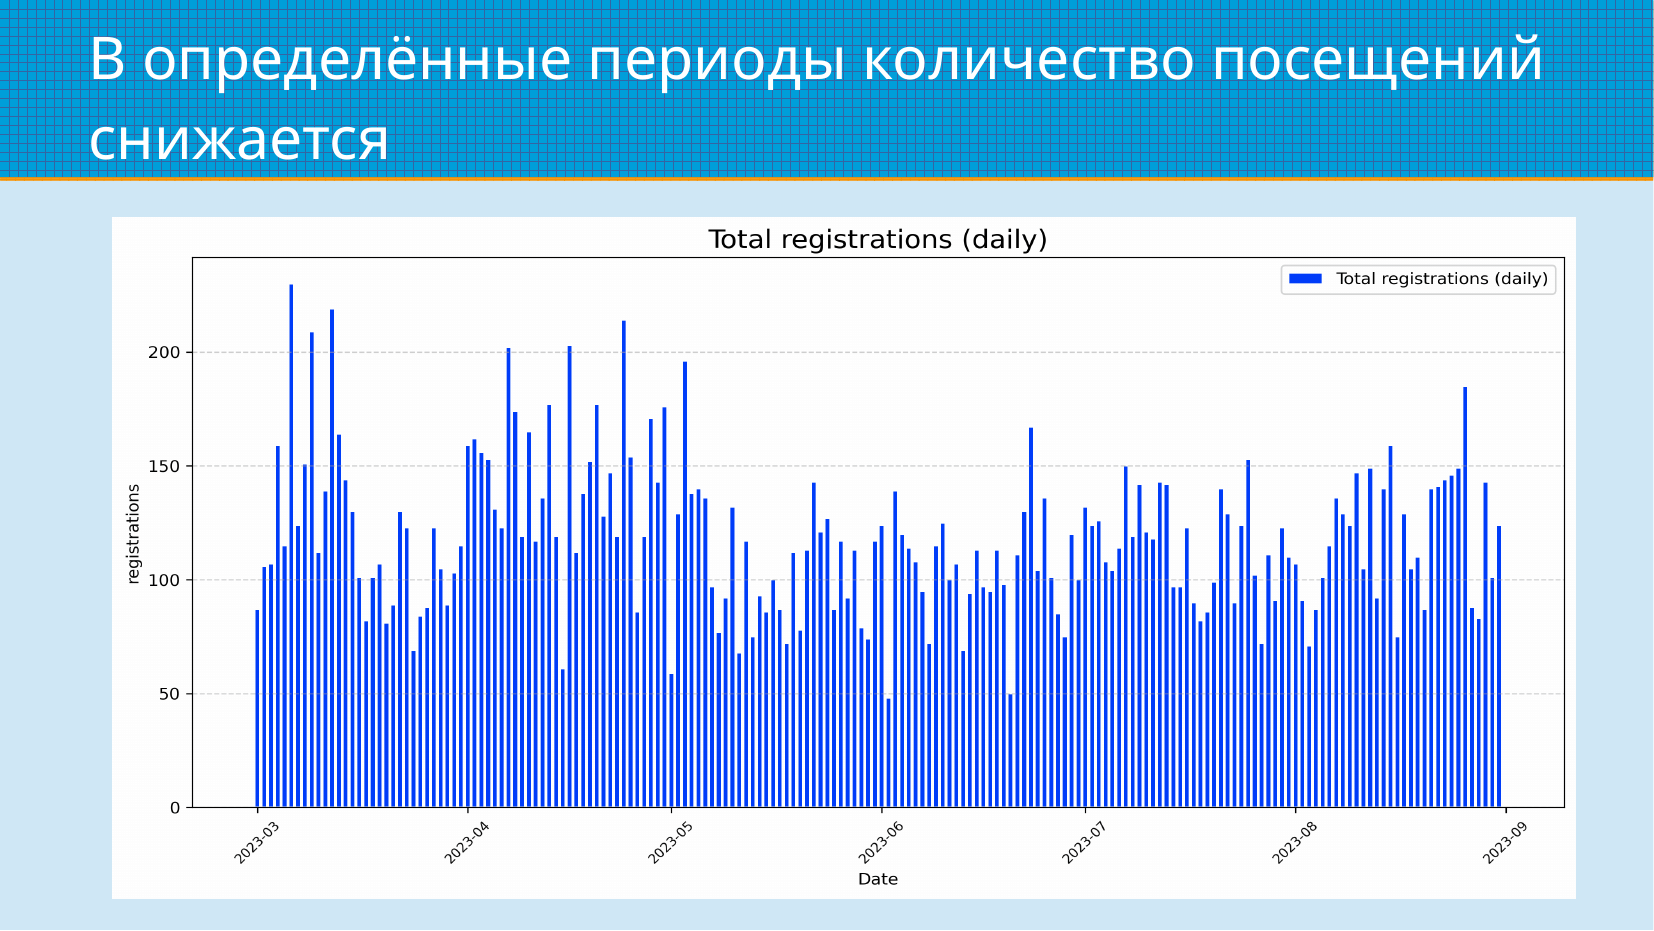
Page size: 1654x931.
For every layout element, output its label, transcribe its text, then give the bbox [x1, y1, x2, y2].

picture [112, 217, 1576, 899]
title В определённые периоды количество посещений снижается [88, 14, 1565, 178]
